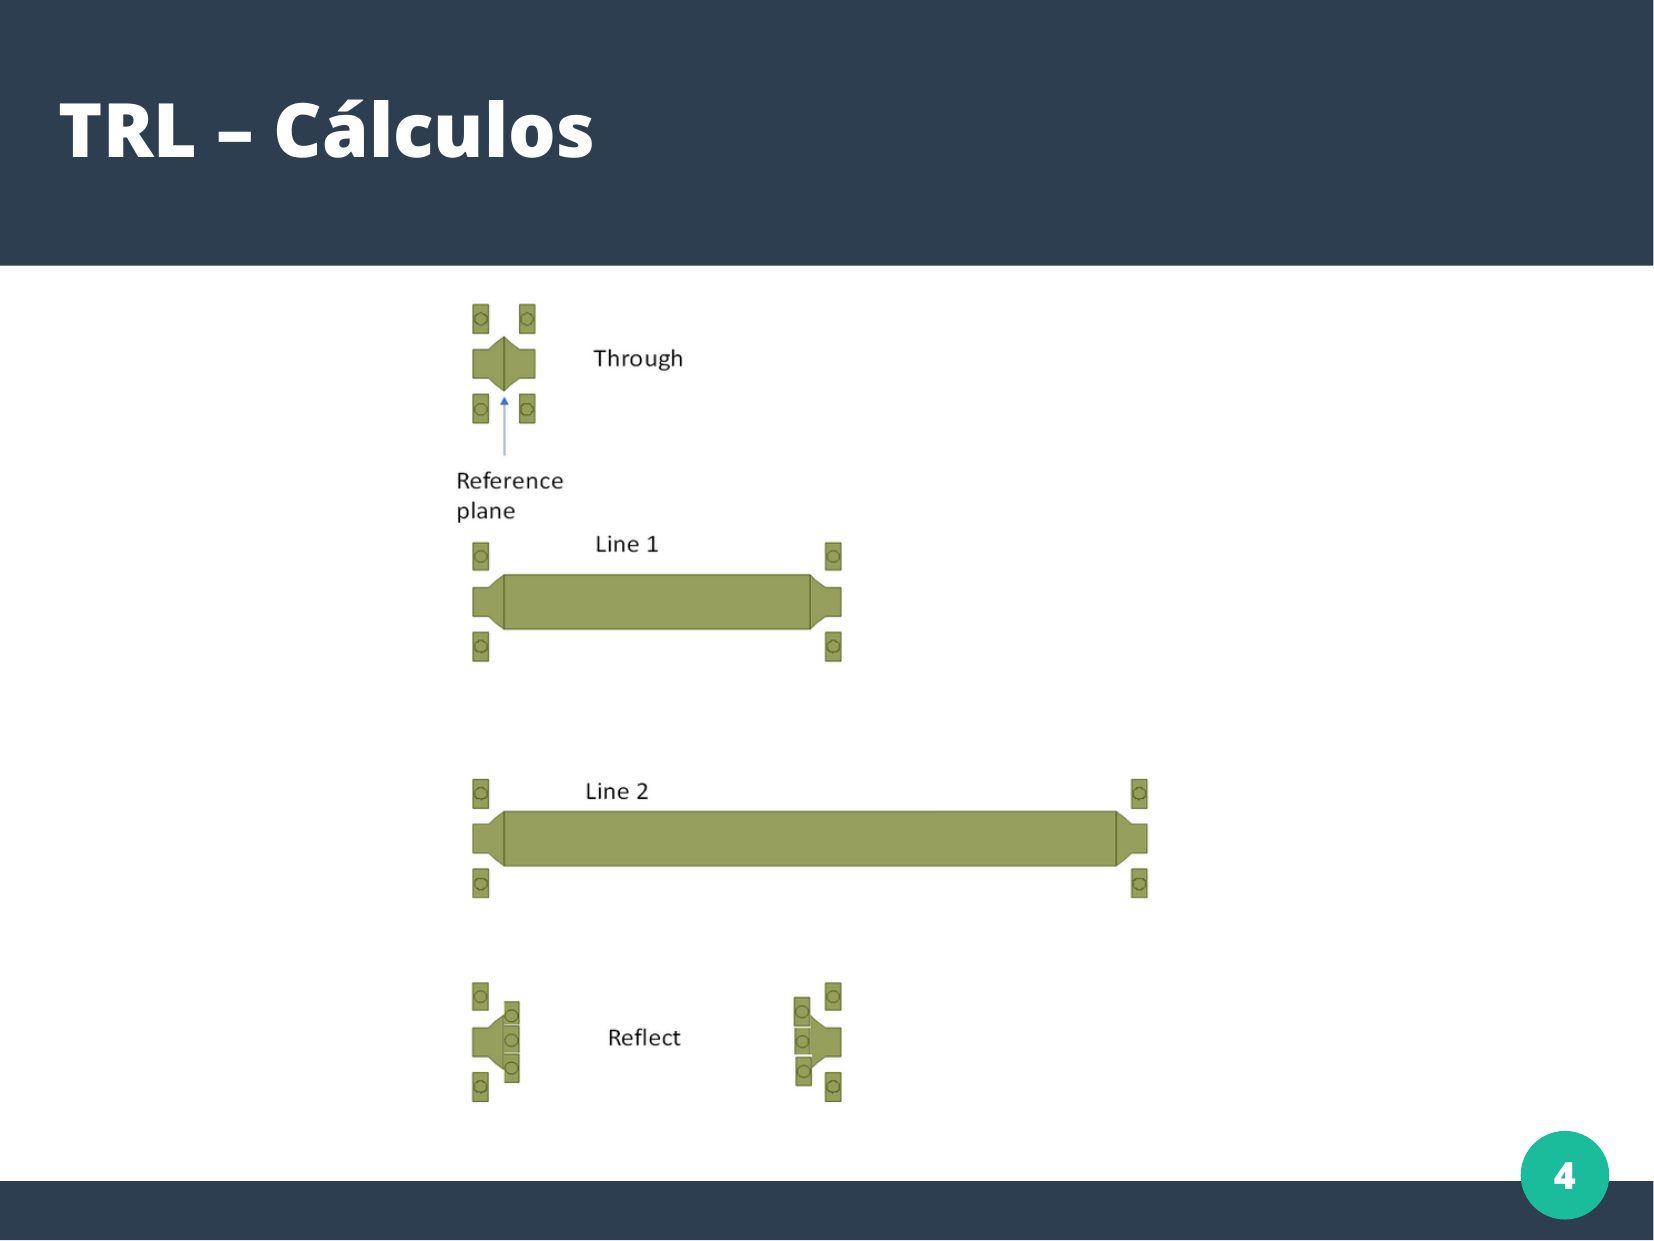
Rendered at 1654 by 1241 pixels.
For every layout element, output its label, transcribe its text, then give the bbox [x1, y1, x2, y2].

picture [448, 291, 1205, 1123]
title TRL – Cálculos [59, 49, 1595, 207]
